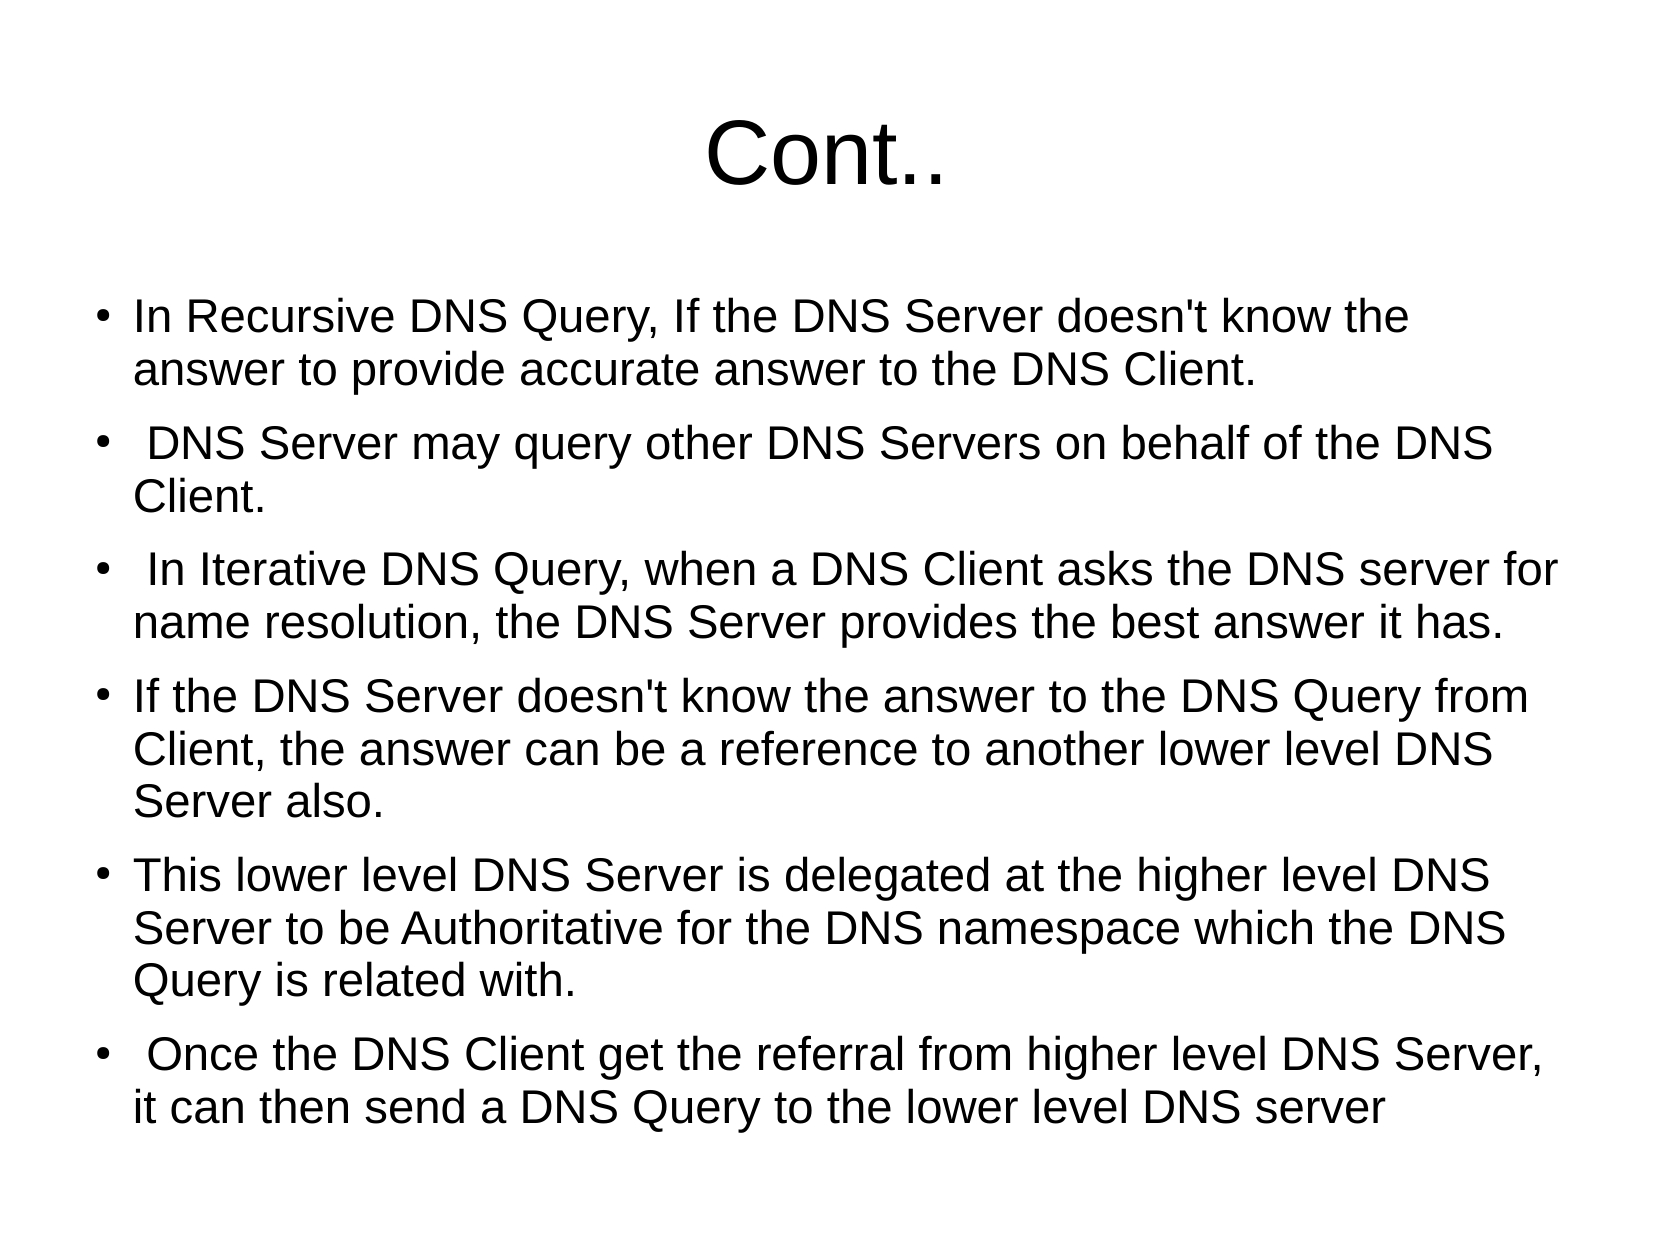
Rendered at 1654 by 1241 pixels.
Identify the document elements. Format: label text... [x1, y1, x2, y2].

list In Recursive DNS Query, If the DNS Server doesn't know the answer to provide accurate answer to the DNS Client. DNS Server may query other DNS Servers on behalf of the DNS Client. In Iterative DNS Query, when a DNS Client asks the DNS server for name resolution, the DNS Server provides the best answer it has. If the DNS Server doesn't know the answer to the DNS Query from Client, the answer can be a reference to another lower level DNS Server also. This lower level DNS Server is delegated at the higher level DNS Server to be Authoritative for the DNS namespace which the DNS Query is related with. Once the DNS Client get the referral from higher level DNS Server, it can then send a DNS Query to the lower level DNS server [82, 290, 1571, 1241]
title Cont.. [82, 49, 1571, 257]
